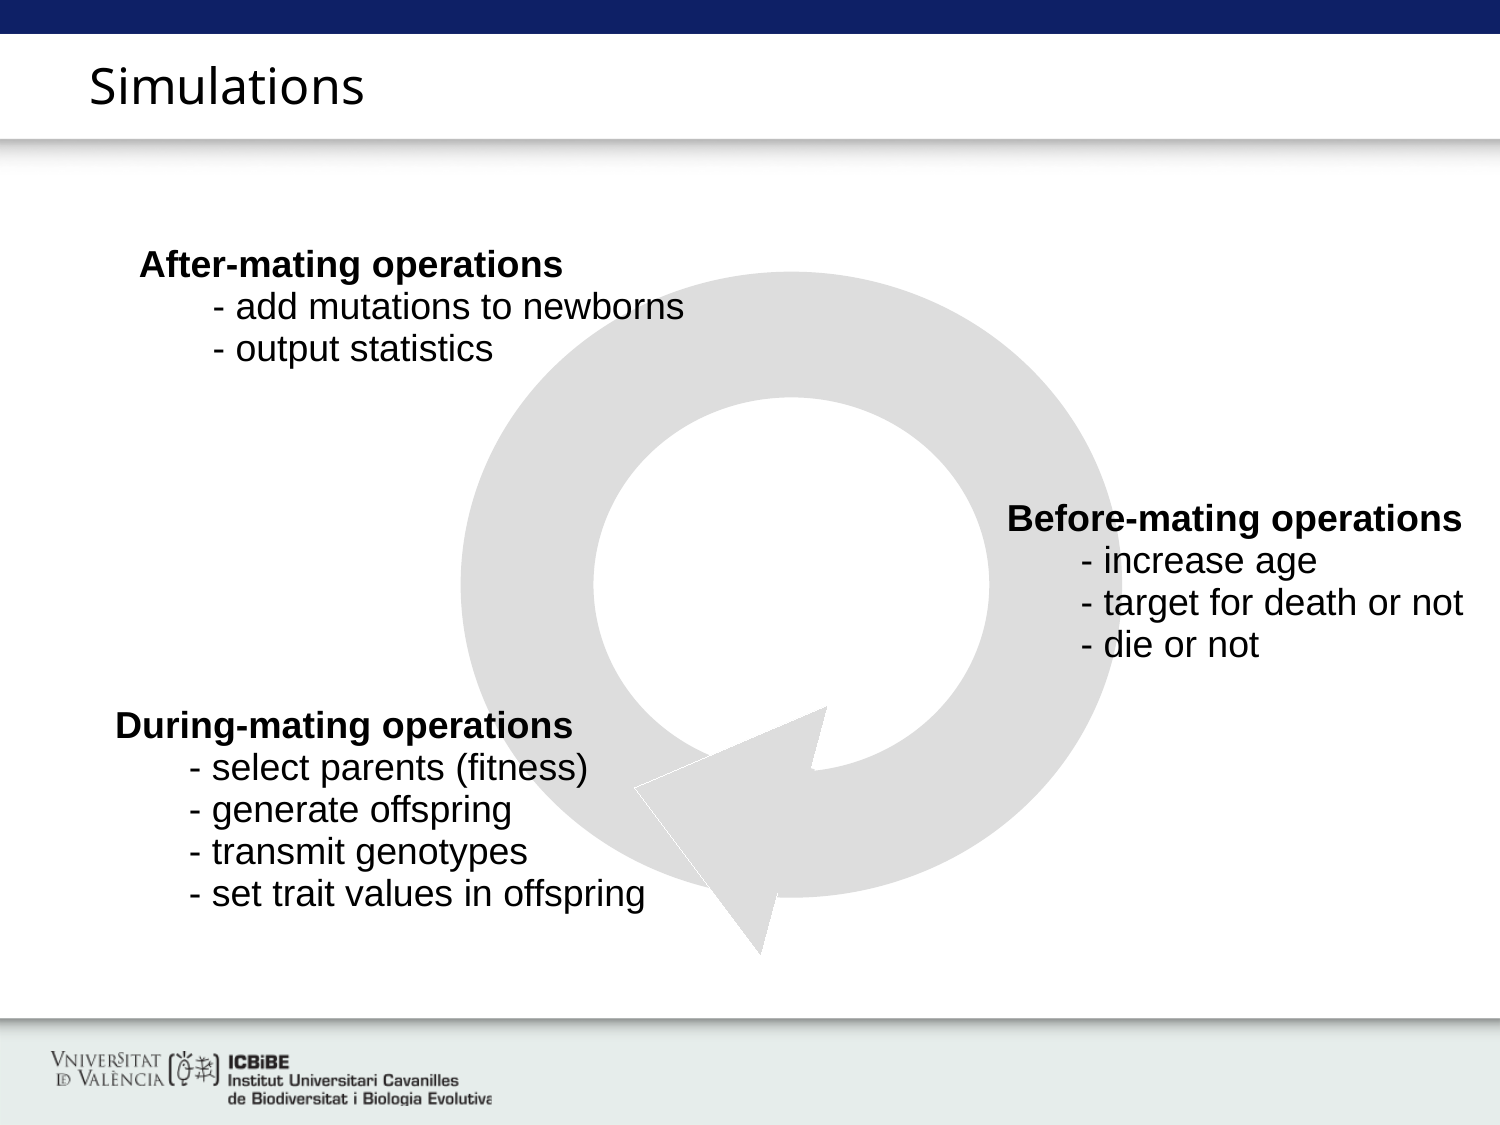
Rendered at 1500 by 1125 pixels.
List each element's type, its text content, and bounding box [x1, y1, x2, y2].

picture [0, 1018, 1500, 1125]
text_box Before-mating operations - increase age - target for death or not - die or not [992, 490, 1479, 674]
text_box After-mating operations - add mutations to newborns - output statistics [124, 236, 700, 378]
picture [0, 0, 1500, 214]
text_box During-mating operations - select parents (fitness) - generate offspring - transmit genotypes - set trait values in offspring [100, 696, 662, 922]
text_box [460, 271, 1109, 957]
list Simulations [75, 47, 922, 110]
